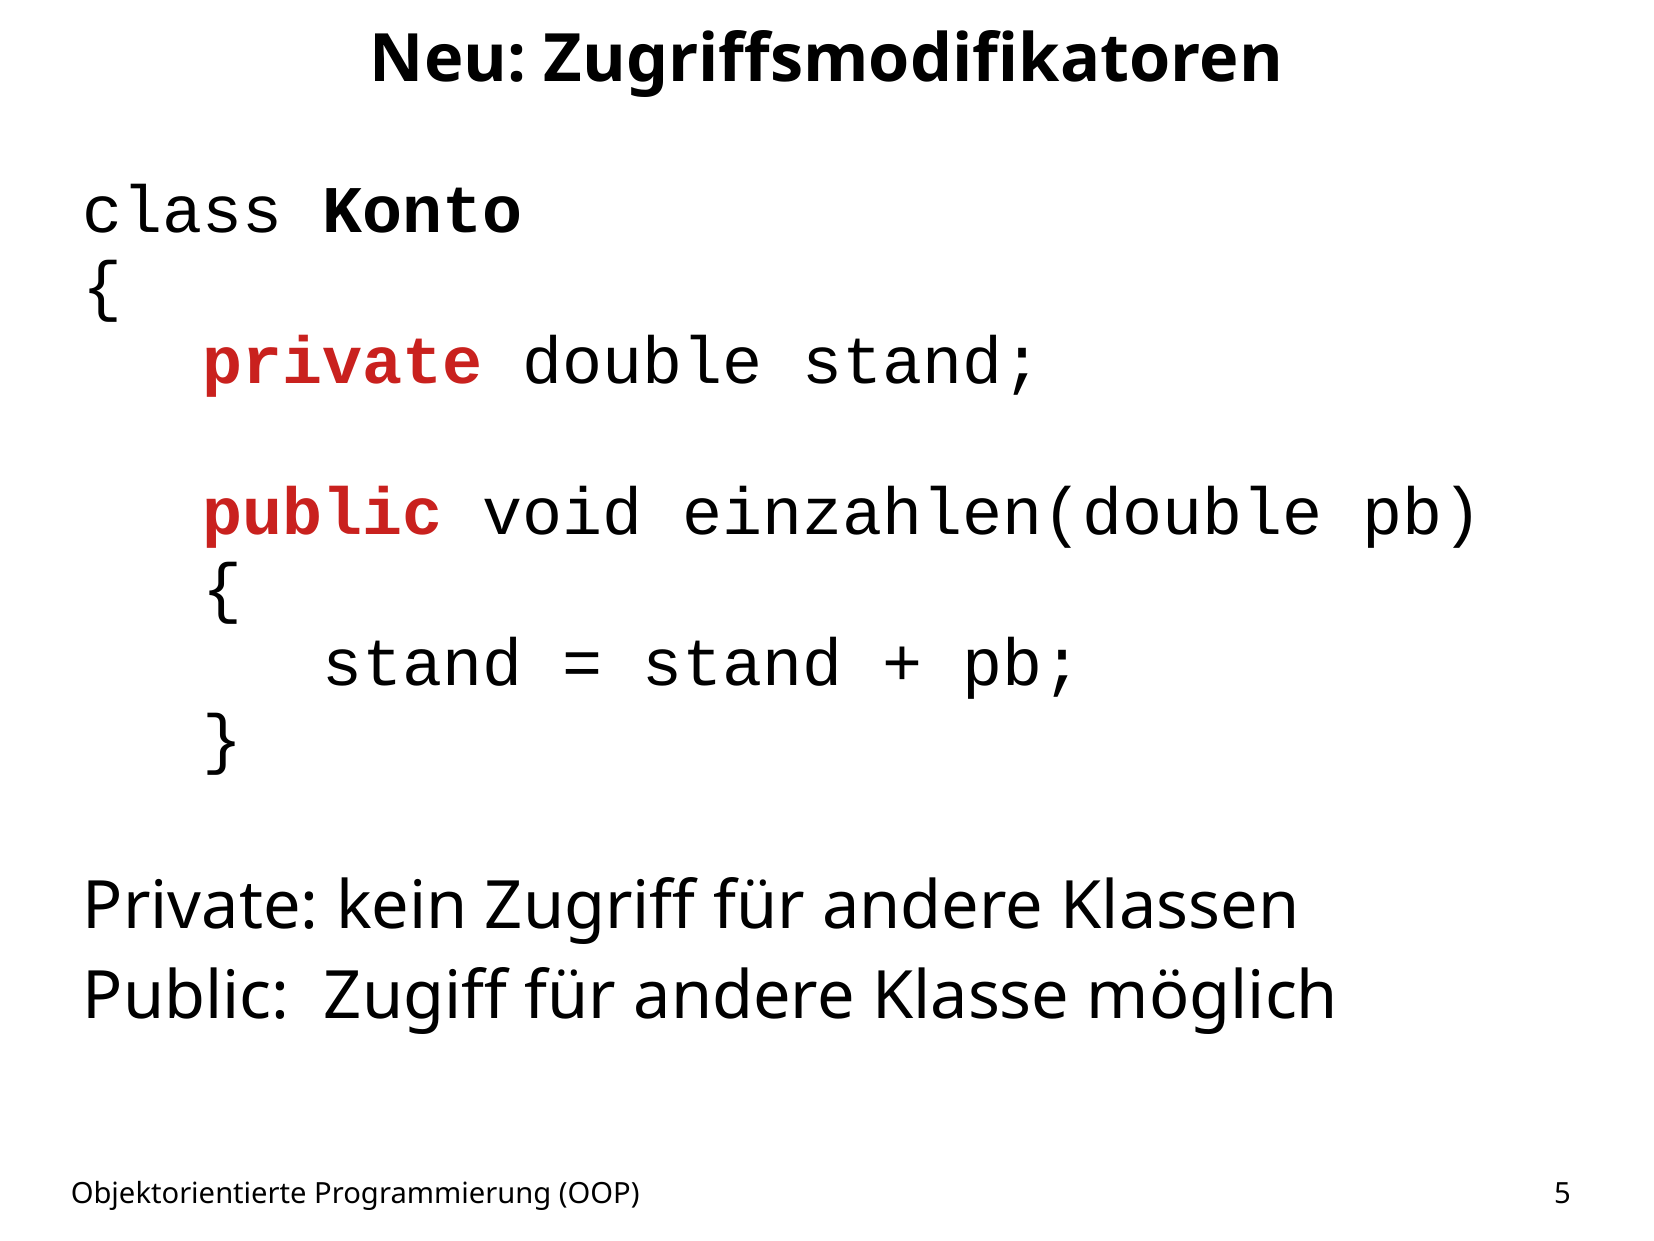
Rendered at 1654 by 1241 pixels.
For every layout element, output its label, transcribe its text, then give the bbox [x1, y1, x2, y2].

list class Konto { private double stand; public void einzahlen(double pb) { stand = stand + pb; } Private: kein Zugriff für andere Klassen Public: Zugiff für andere Klasse möglich [82, 177, 1548, 1146]
title Neu: Zugriffsmodifikatoren [0, 5, 1654, 107]
